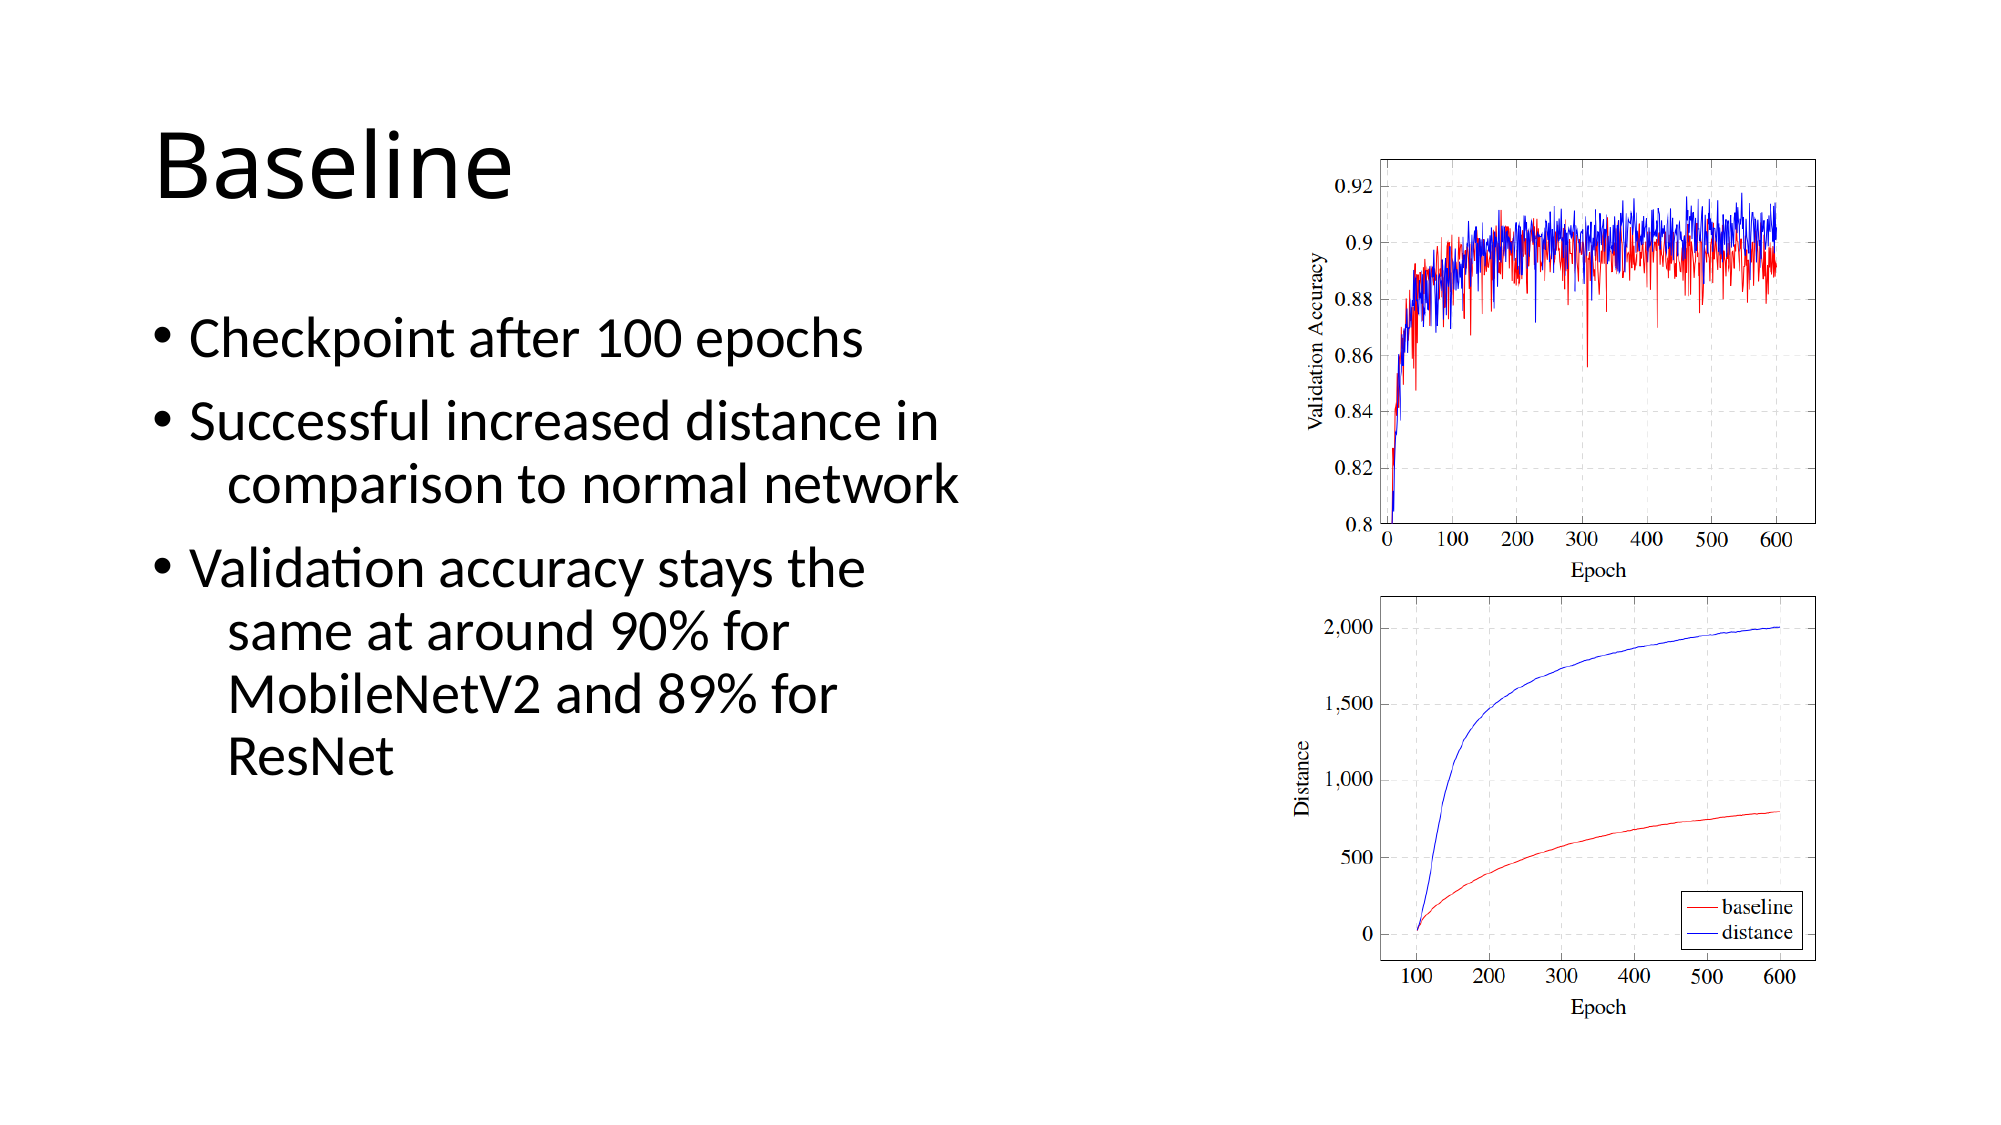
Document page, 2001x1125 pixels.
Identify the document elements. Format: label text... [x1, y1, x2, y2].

title Baseline [137, 59, 1863, 278]
list Checkpoint after 100 epochs Successful increased distance in comparison to normal network Validation accuracy stays the same at around 90% for MobileNetV2 and 89% for ResNet [137, 299, 988, 1014]
picture [1272, 138, 1863, 1029]
